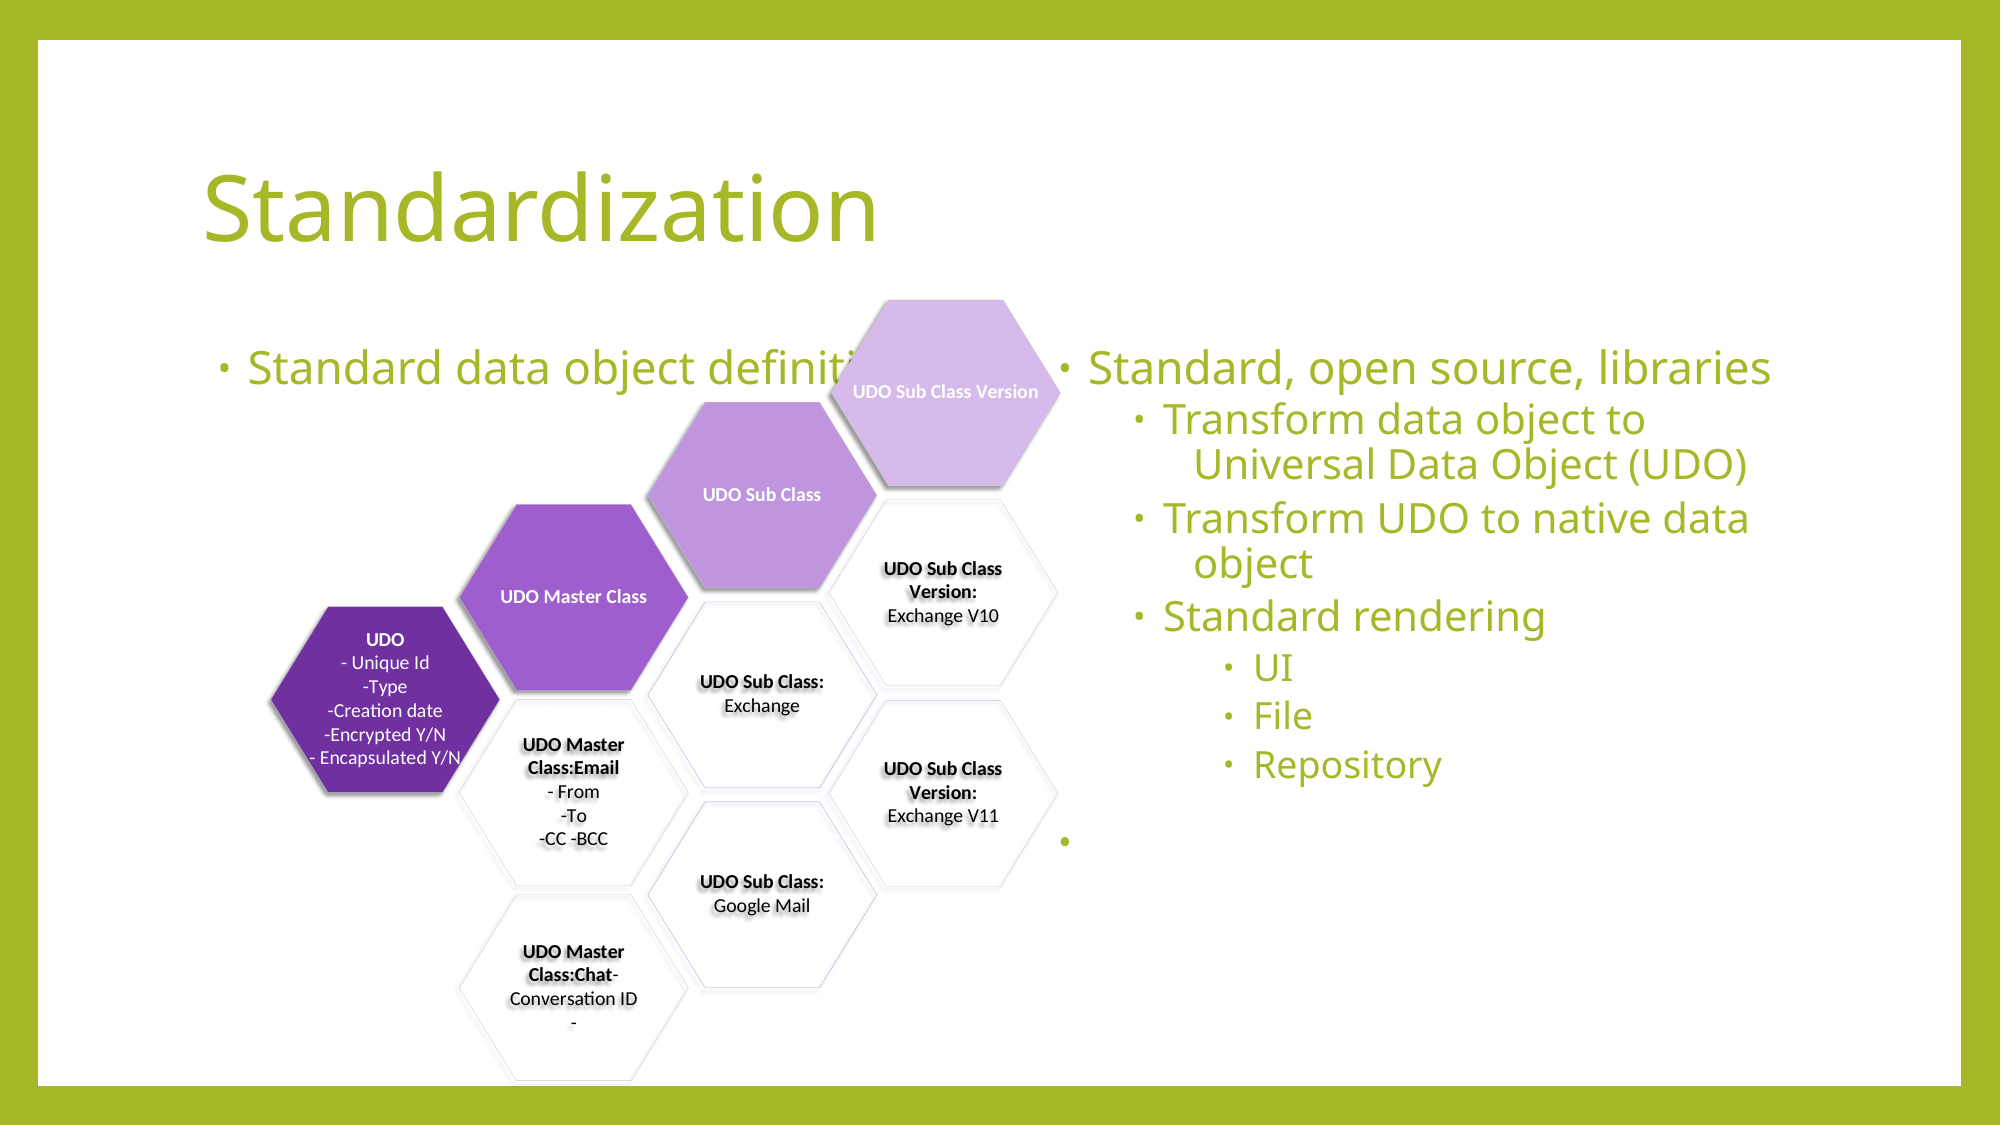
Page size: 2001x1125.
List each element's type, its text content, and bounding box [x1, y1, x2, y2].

list Standard data object definition [187, 337, 260, 998]
list Standard, open source, libraries Transform data object to Universal Data Object (UDO) Transform UDO to native data object Standard rendering UI File Repository [1065, 337, 1809, 998]
title Standardization [187, 99, 1808, 323]
picture [260, 295, 1065, 1091]
